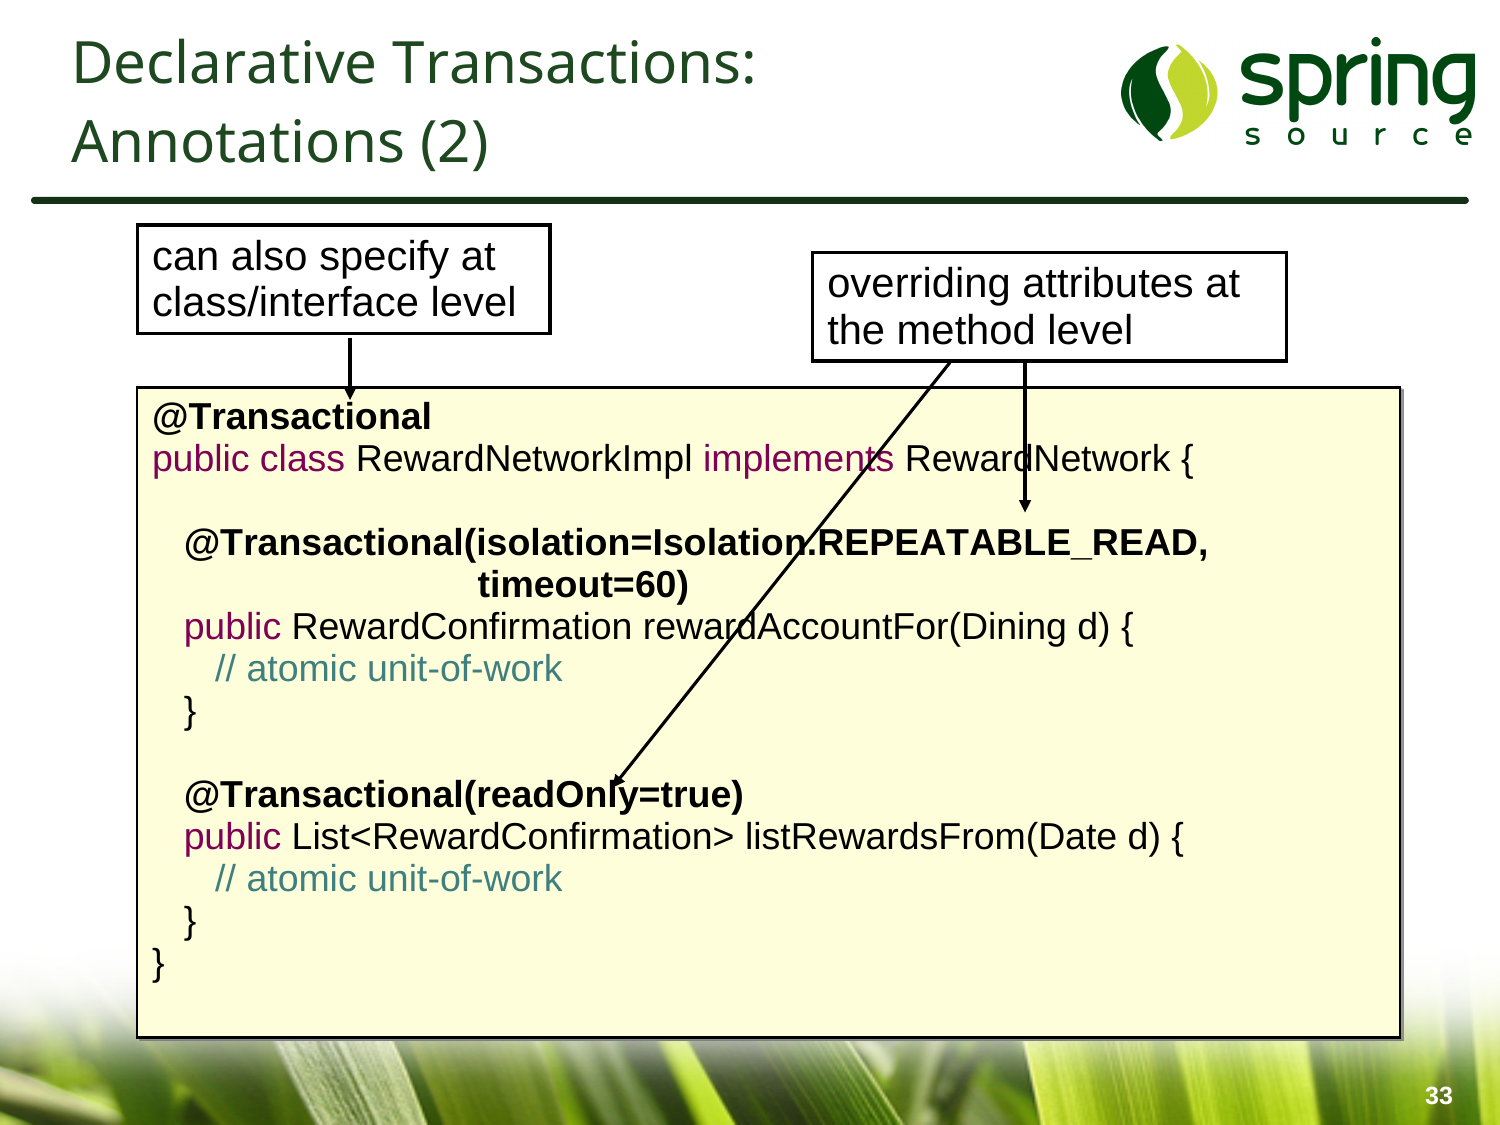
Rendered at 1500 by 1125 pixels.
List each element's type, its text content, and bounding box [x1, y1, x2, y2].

text_box can also specify at class/interface level [137, 224, 550, 334]
text_box overriding attributes at the method level [812, 252, 1287, 361]
picture [0, 944, 1500, 1125]
picture [1121, 37, 1475, 145]
title Declarative Transactions: Annotations (2) [56, 13, 1089, 176]
text_box @Transactional public class RewardNetworkImpl implements RewardNetwork { @Transactional(isolation=Isolation.REPEATABLE_READ, timeout=60) public RewardConfirmation rewardAccountFor(Dining d) { // atomic unit-of-work } @Transactional(readOnly=true) public List<RewardConfirmation> listRewardsFrom(Date d) { // atomic unit-of-work } } [137, 387, 1400, 1038]
